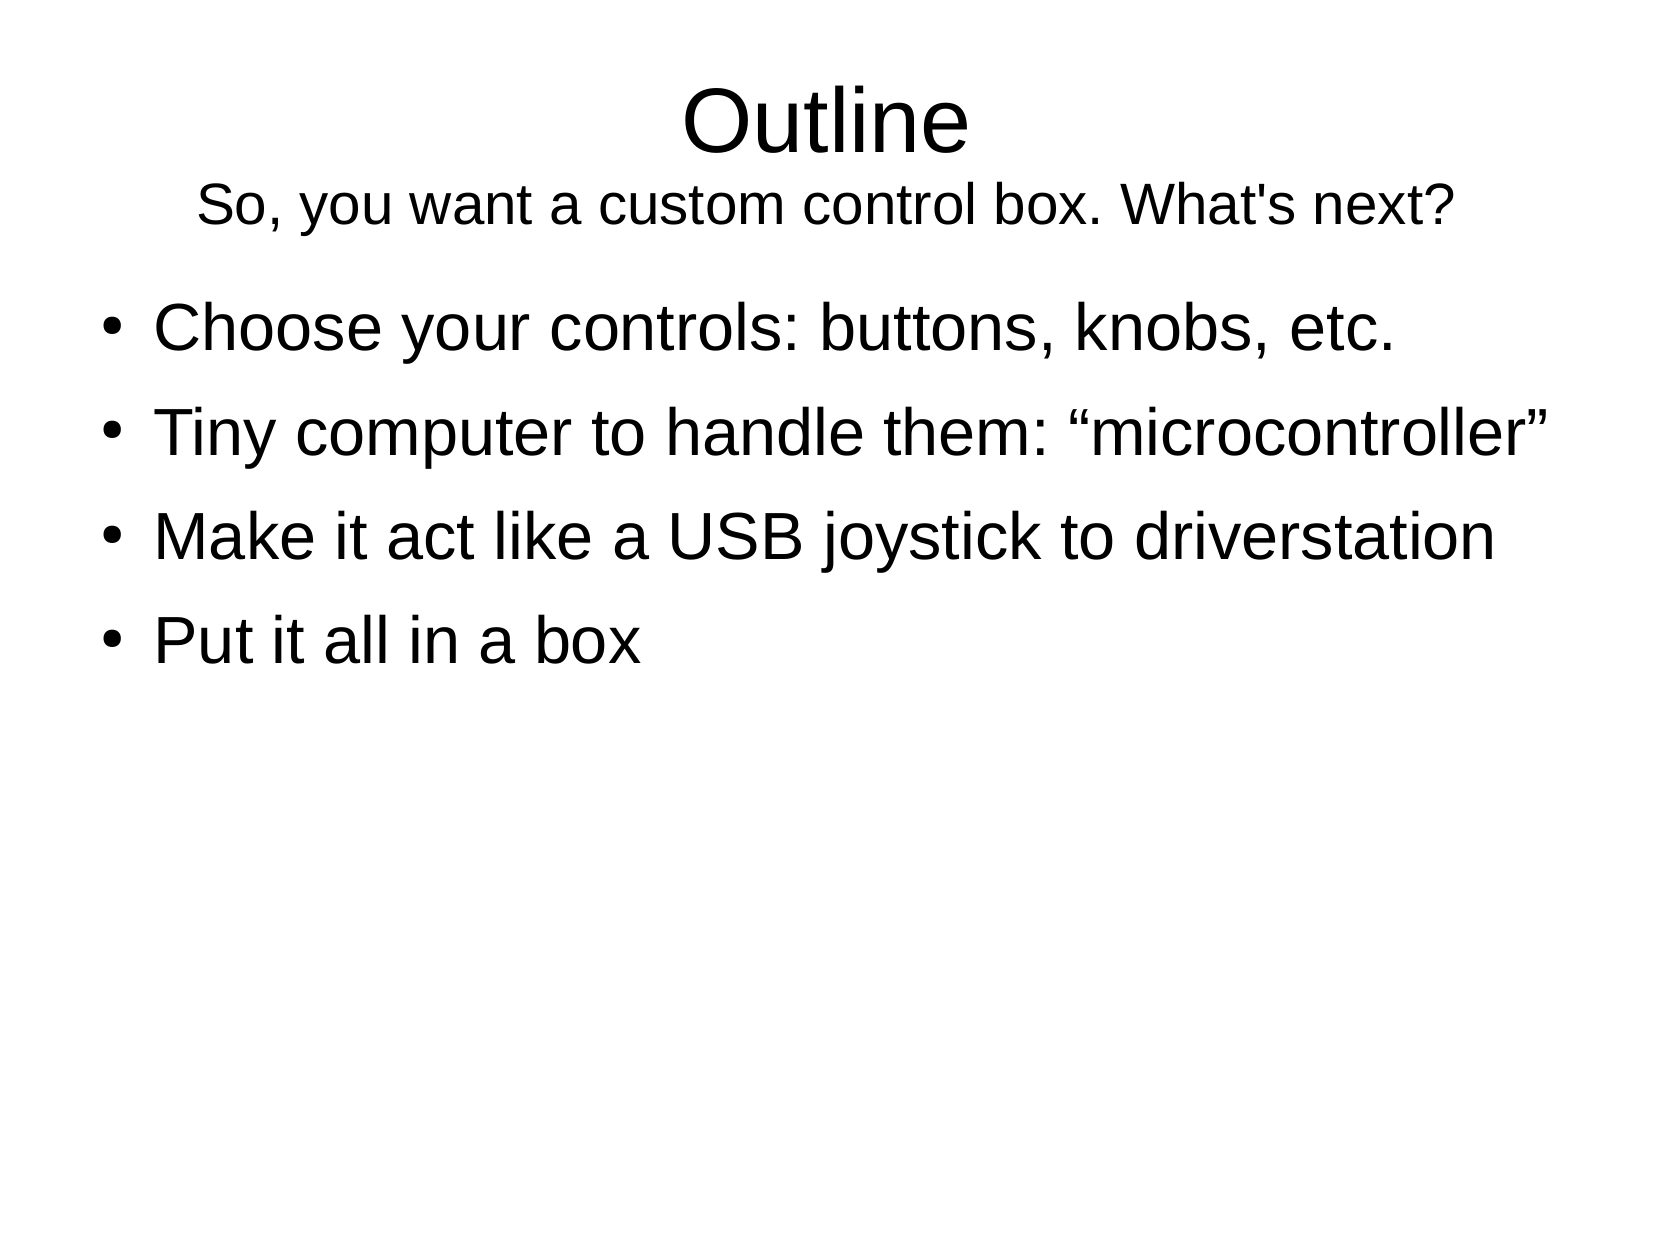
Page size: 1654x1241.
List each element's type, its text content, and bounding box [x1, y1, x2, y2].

list Choose your controls: buttons, knobs, etc. Tiny computer to handle them: “microcontroller” Make it act like a USB joystick to driverstation Put it all in a box [82, 290, 1571, 1010]
title Outline So, you want a custom control box. What's next? [82, 49, 1571, 257]
